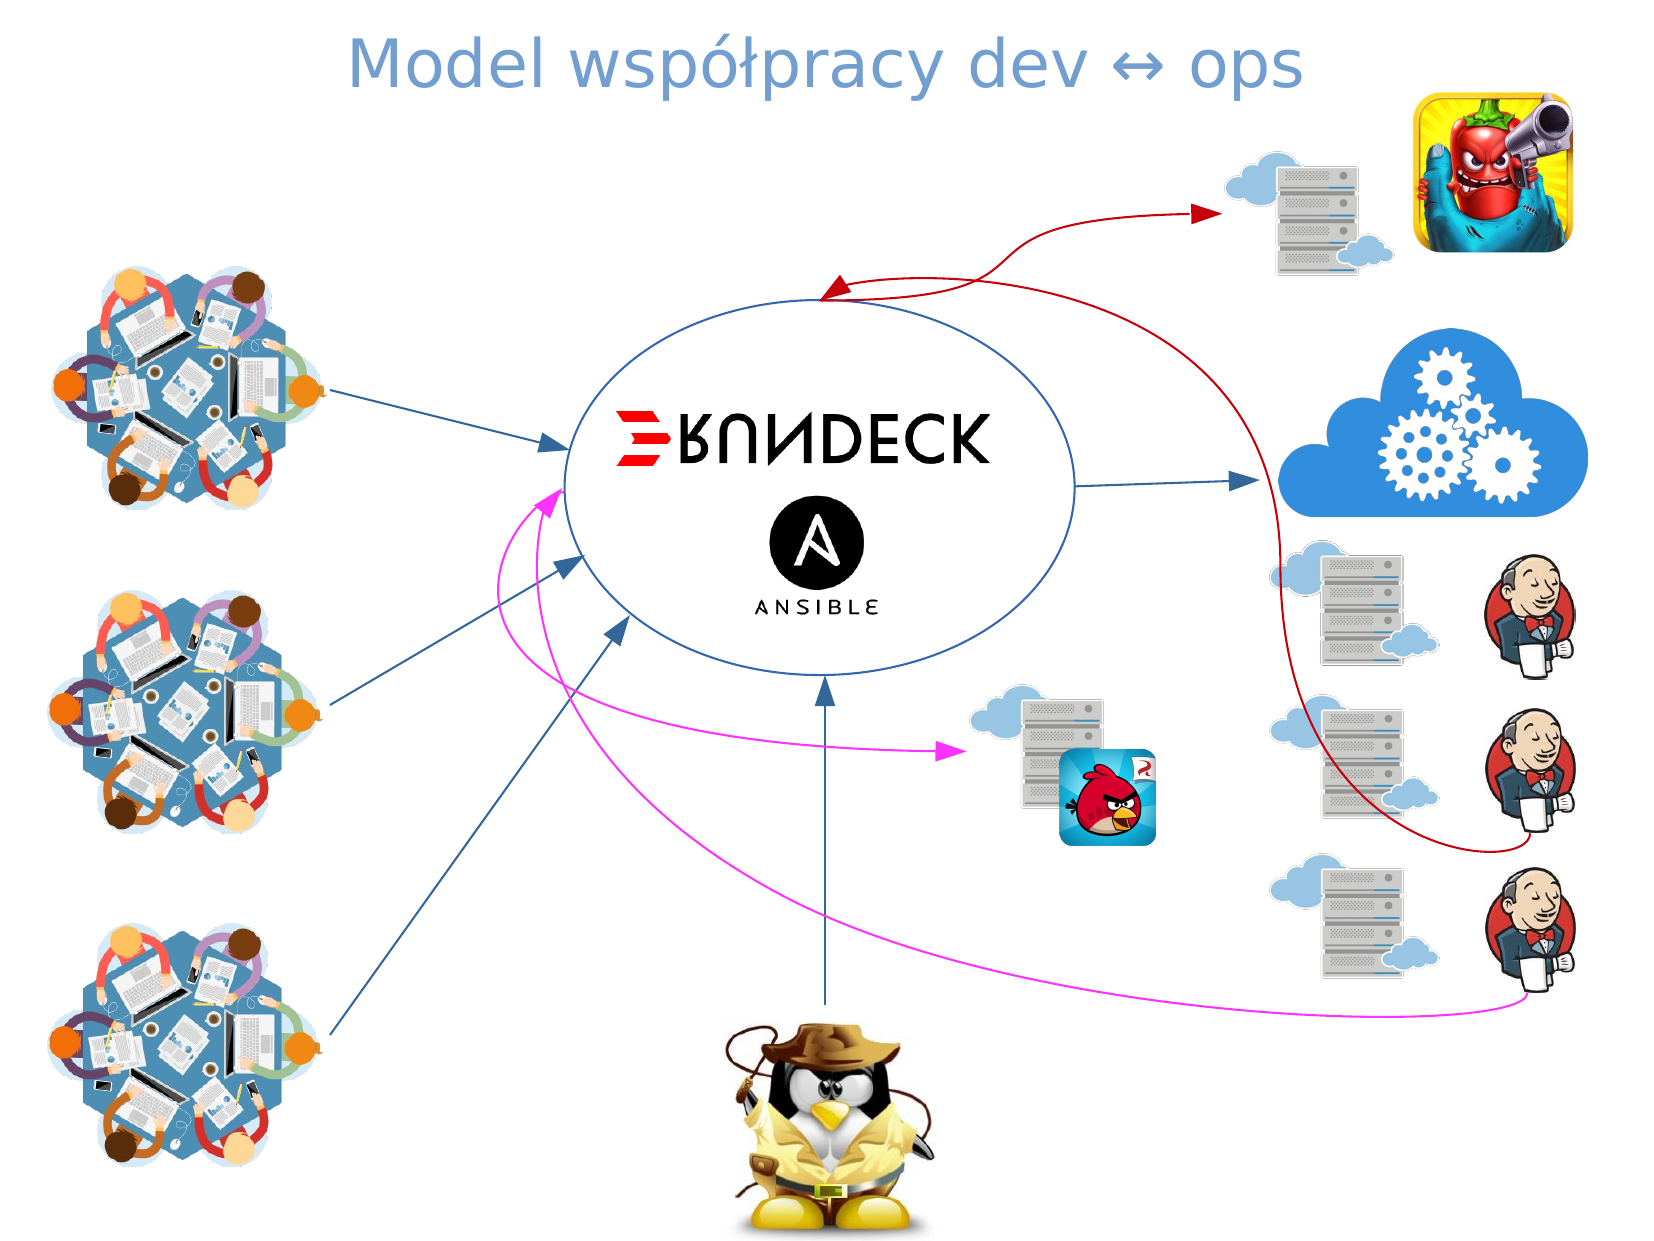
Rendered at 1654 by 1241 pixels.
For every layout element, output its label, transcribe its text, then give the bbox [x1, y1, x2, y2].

picture [720, 1021, 939, 1241]
text_box Model współpracy dev ↔ ops [332, 17, 1322, 111]
picture [1410, 89, 1576, 256]
picture [1301, 693, 1441, 820]
picture [1278, 328, 1588, 517]
picture [741, 482, 890, 631]
picture [967, 683, 1156, 836]
picture [0, 923, 402, 1167]
picture [1485, 708, 1576, 833]
picture [1267, 852, 1441, 980]
picture [1267, 693, 1389, 820]
picture [1485, 867, 1576, 993]
picture [616, 411, 990, 466]
picture [0, 266, 406, 510]
picture [1267, 539, 1290, 667]
picture [1059, 836, 1068, 846]
picture [1148, 839, 1156, 846]
picture [1222, 150, 1396, 277]
picture [1484, 554, 1576, 680]
picture [0, 590, 402, 834]
picture [1281, 539, 1441, 667]
